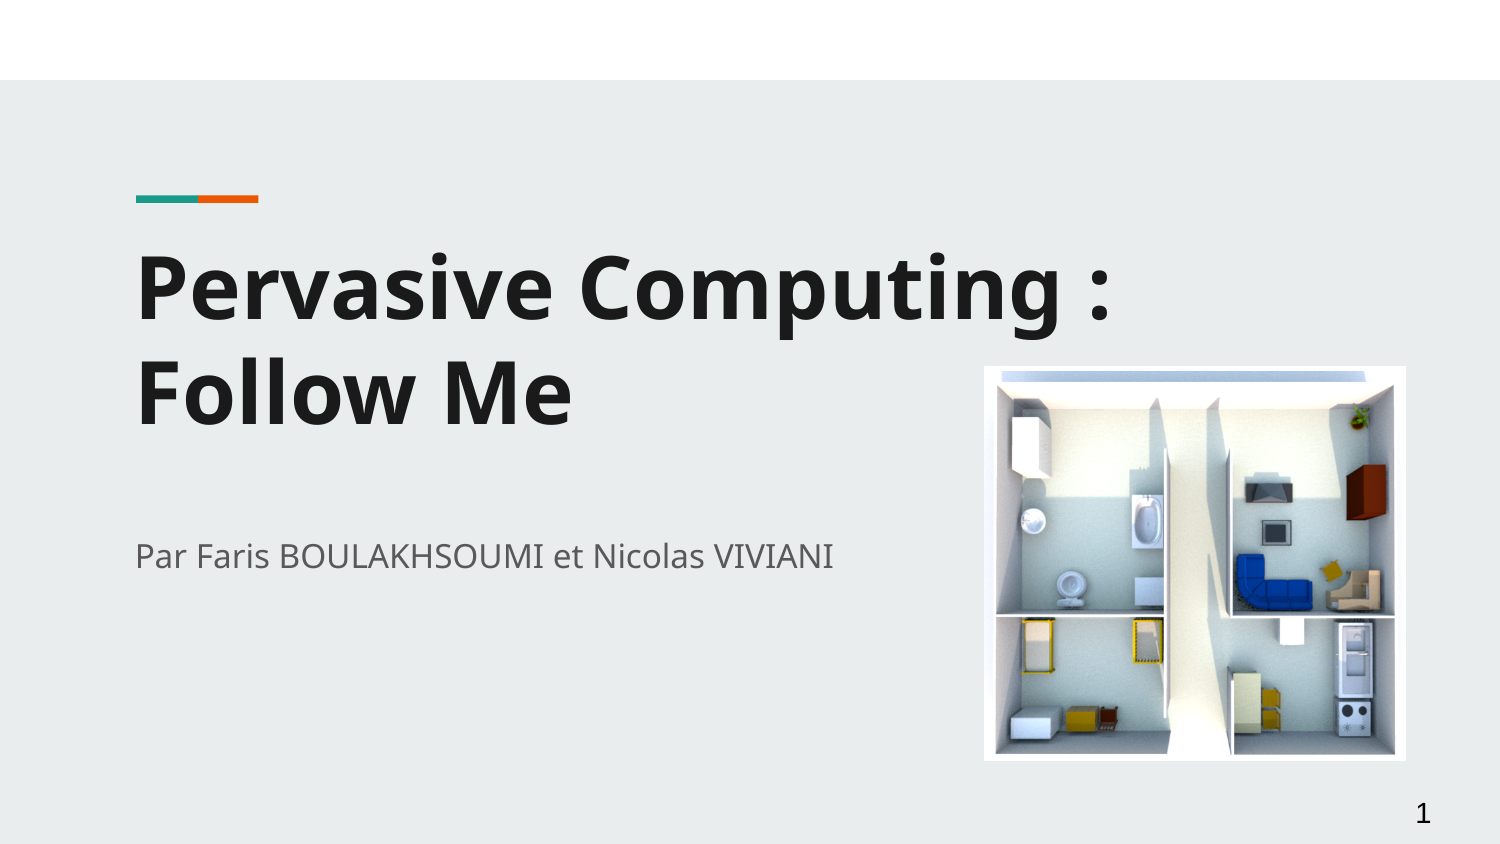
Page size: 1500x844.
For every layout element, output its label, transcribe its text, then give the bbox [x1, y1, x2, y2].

title Pervasive Computing : Follow Me [119, 216, 1381, 490]
subtitle Par Faris BOULAKHSOUMI et Nicolas VIVIANI [119, 520, 984, 610]
slide_number <numéro> [1400, 779, 1491, 844]
picture [984, 366, 1406, 762]
